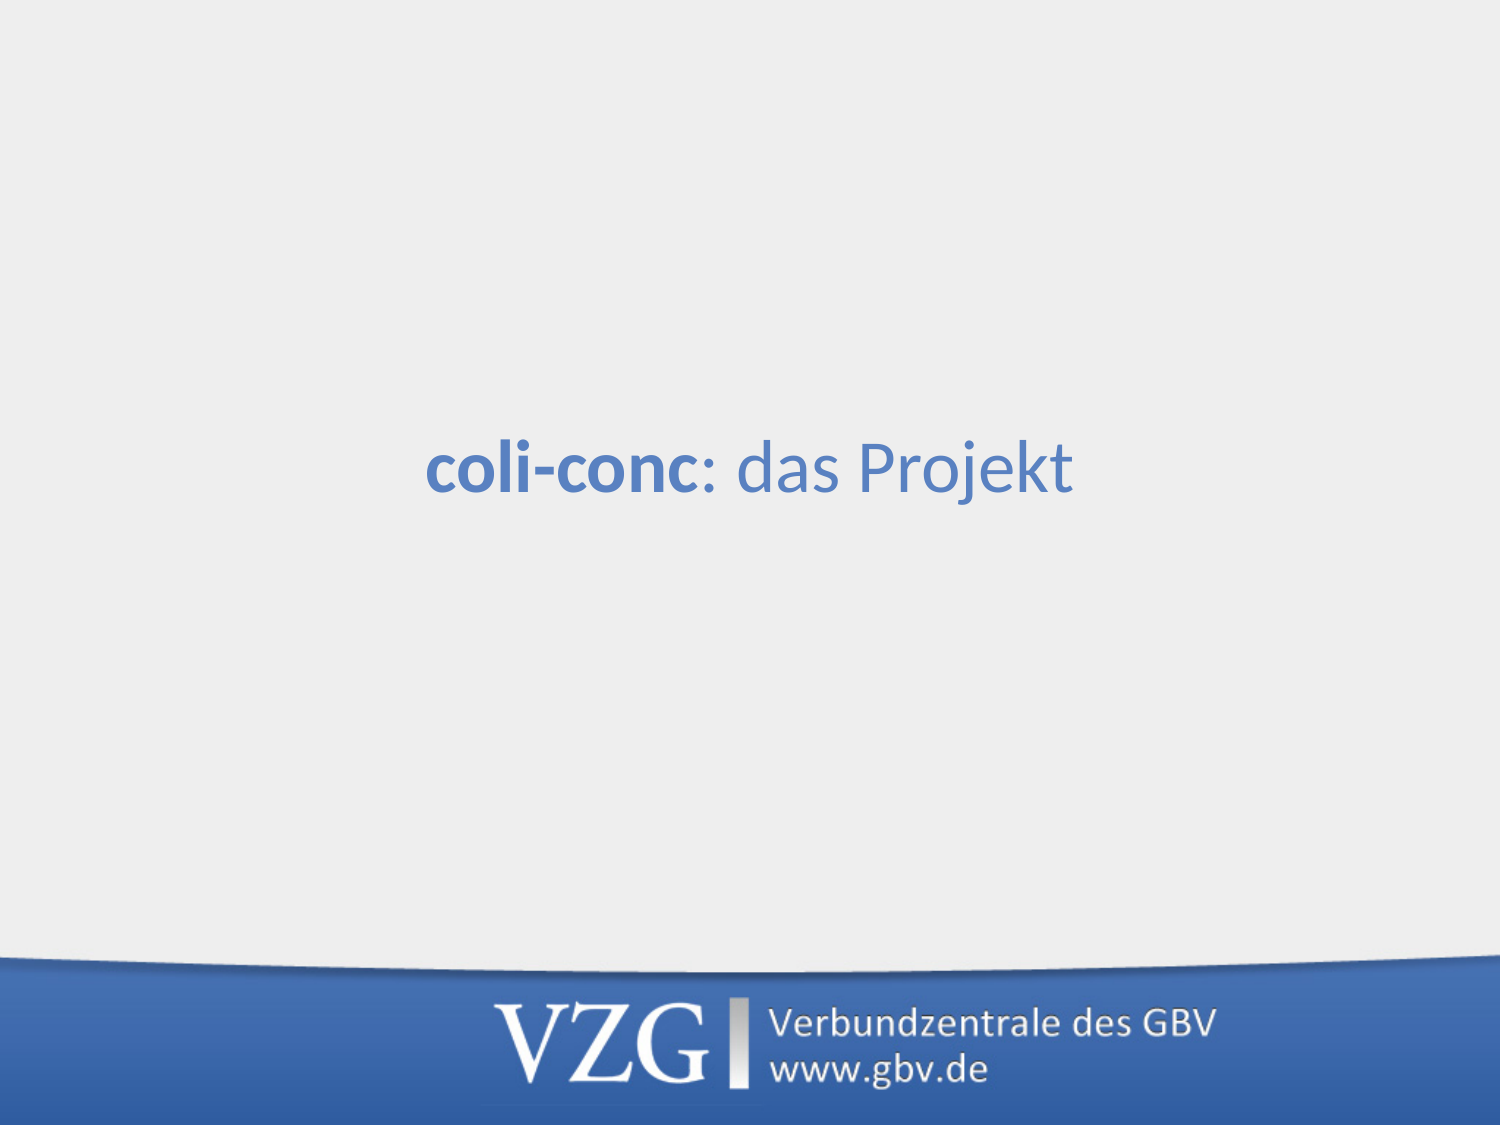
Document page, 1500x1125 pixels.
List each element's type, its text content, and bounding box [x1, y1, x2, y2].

picture [0, 0, 1500, 1125]
title coli-conc: das Projekt [75, 385, 1426, 540]
